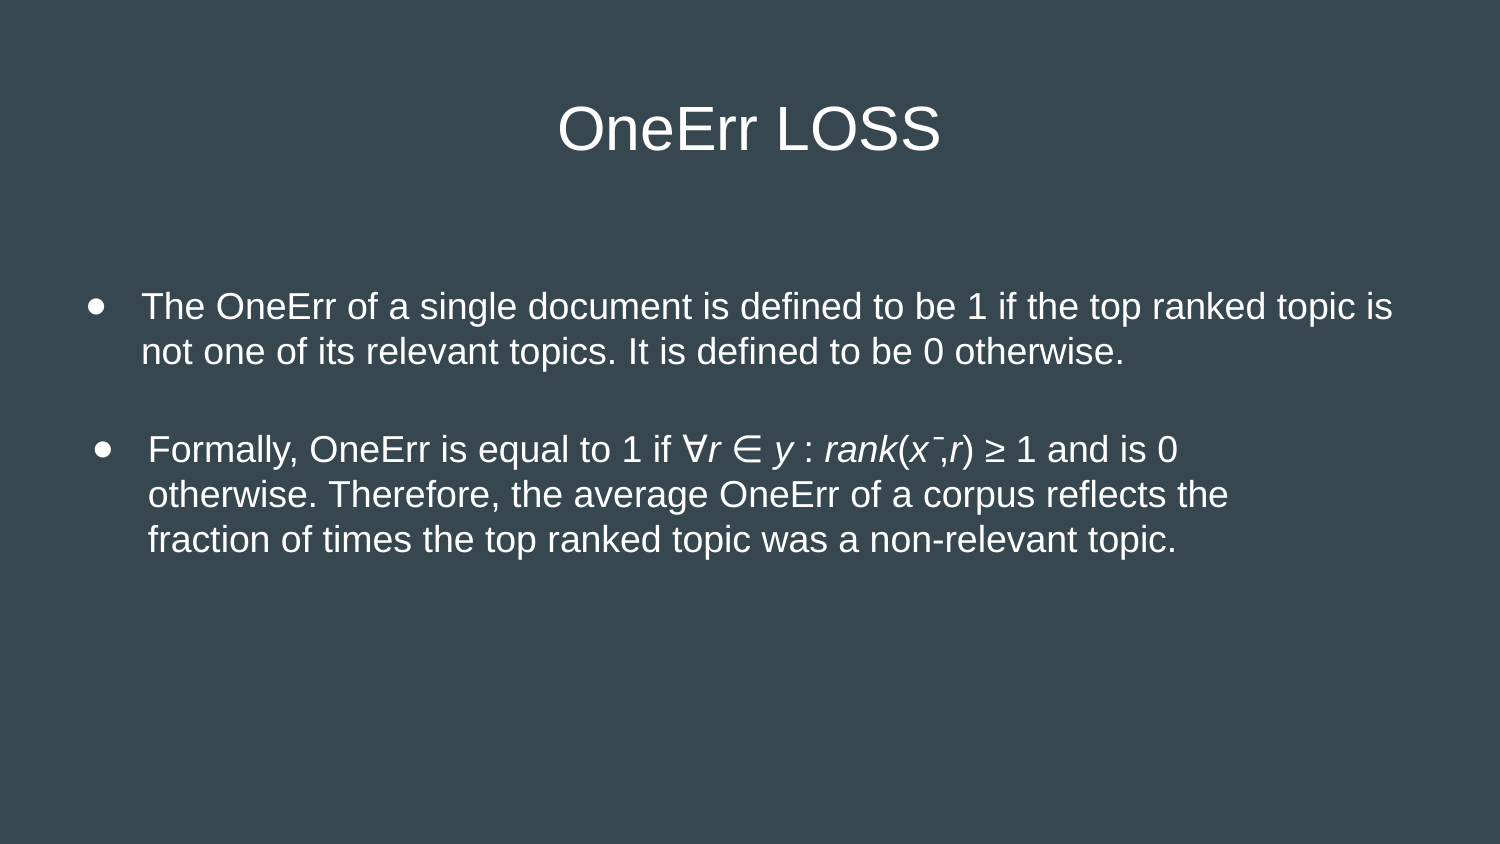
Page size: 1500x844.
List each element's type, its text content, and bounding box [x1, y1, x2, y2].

title OneErr LOSS [51, 72, 1449, 167]
text_box Formally, OneErr is equal to 1 if ∀r ∈ y : rank(x ̄,r) ≥ 1 and is 0 otherwise. Therefore, the average OneErr of a corpus reflects the fraction of times the top ranked topic was a non-relevant topic. [57, 343, 1363, 743]
list The OneErr of a single document is defined to be 1 if the top ranked topic is not one of its relevant topics. It is defined to be 0 otherwise. [51, 189, 1449, 750]
